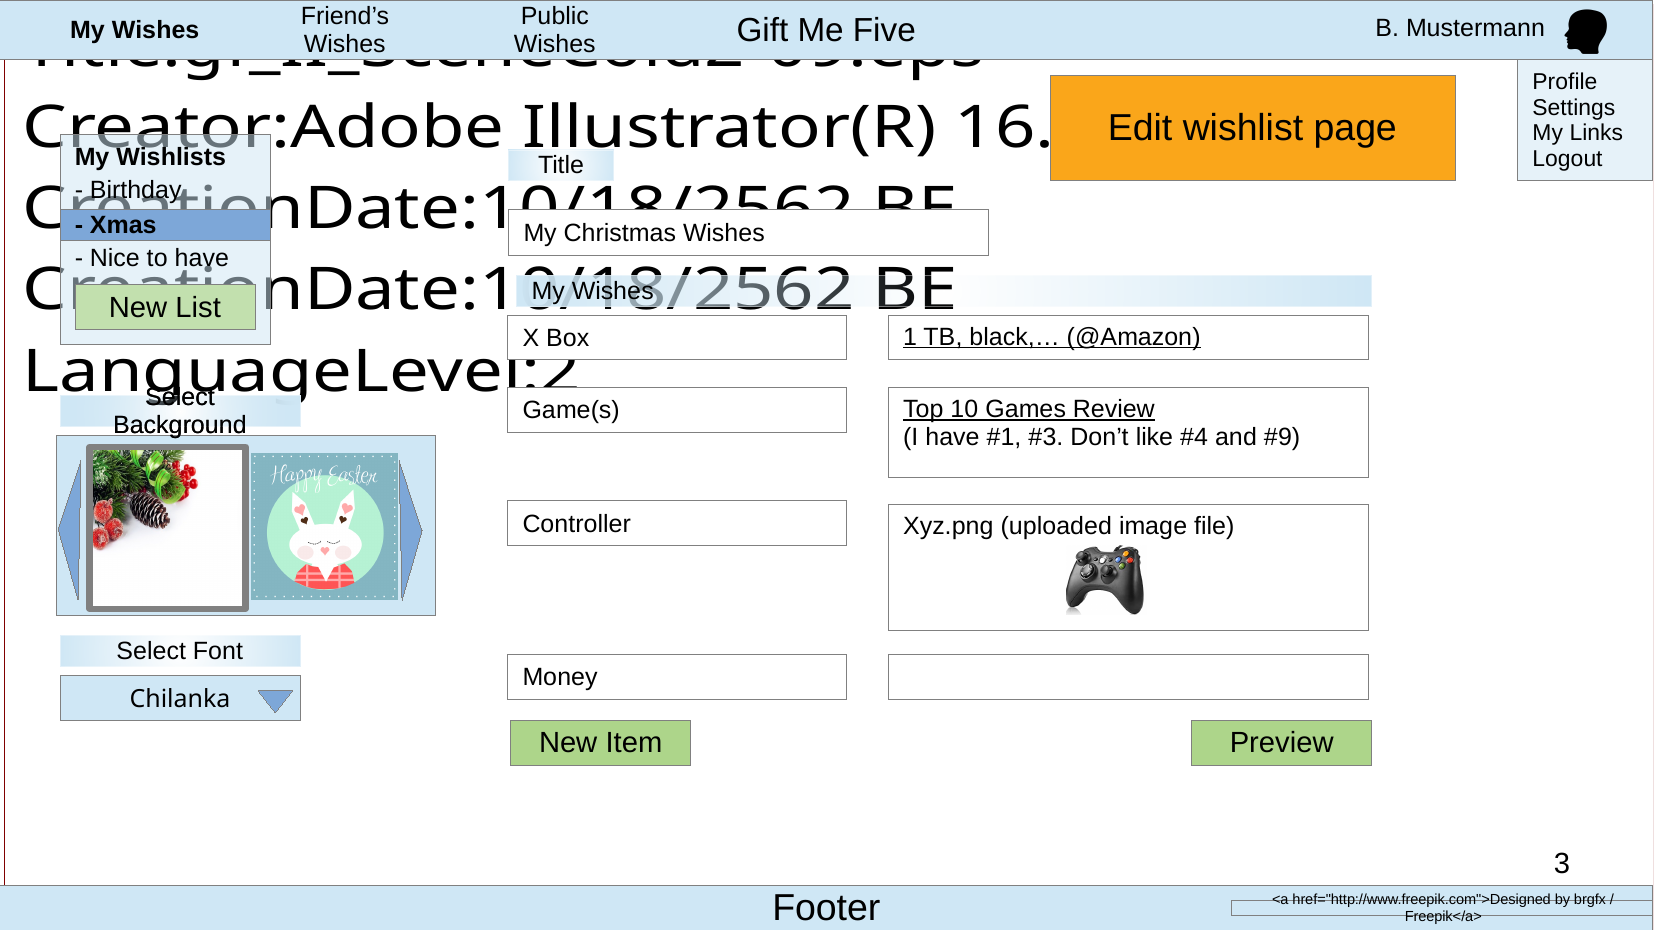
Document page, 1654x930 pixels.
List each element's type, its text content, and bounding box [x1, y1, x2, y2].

text_box Chilanka [60, 675, 301, 721]
text_box Select Font [60, 635, 301, 667]
text_box Xyz.png (uploaded image file) [888, 504, 1369, 631]
text_box Title [508, 150, 614, 181]
text_box My Wishlists - Birthday - X-Mas - Nice to have [60, 134, 271, 209]
text_box [888, 654, 1369, 700]
text_box New List [75, 284, 256, 330]
text_box 1 TB, black,… (@Amazon) [888, 315, 1369, 360]
picture [1564, 9, 1607, 55]
text_box Select Background [60, 395, 301, 427]
text_box <a href="http://www.freepik.com">Designed by brgfx / Freepik</a> [1231, 900, 1653, 916]
text_box Footer [0, 885, 1653, 930]
text_box [56, 435, 436, 616]
text_box My Wishes [516, 275, 1372, 307]
text_box Public Wishes [465, 15, 646, 45]
text_box [258, 690, 293, 713]
text_box New Item [510, 720, 691, 766]
text_box Gift Me Five [0, 0, 1653, 60]
text_box Preview [1191, 720, 1372, 766]
text_box Controller [507, 500, 847, 546]
text_box My Wishes [45, 15, 226, 45]
text_box Top 10 Games Review (I have #1, #3. Don’t like #4 and #9) [888, 387, 1369, 478]
text_box X Box [507, 315, 847, 360]
picture [251, 453, 398, 601]
text_box - Xmas [60, 209, 271, 241]
text_box Profile Settings My Links Logout [1517, 59, 1653, 181]
text_box My Christmas Wishes [508, 209, 989, 256]
picture [1066, 545, 1147, 616]
text_box Friend’s Wishes [255, 15, 436, 45]
picture [92, 449, 243, 606]
text_box My Wishlists - Birthday - X-Mas - Nice to have [60, 241, 271, 345]
text_box Money [507, 654, 847, 700]
text_box Edit wishlist page [1050, 75, 1456, 181]
text_box B. Mustermann [1360, 6, 1561, 55]
text_box Game(s) [507, 387, 847, 433]
